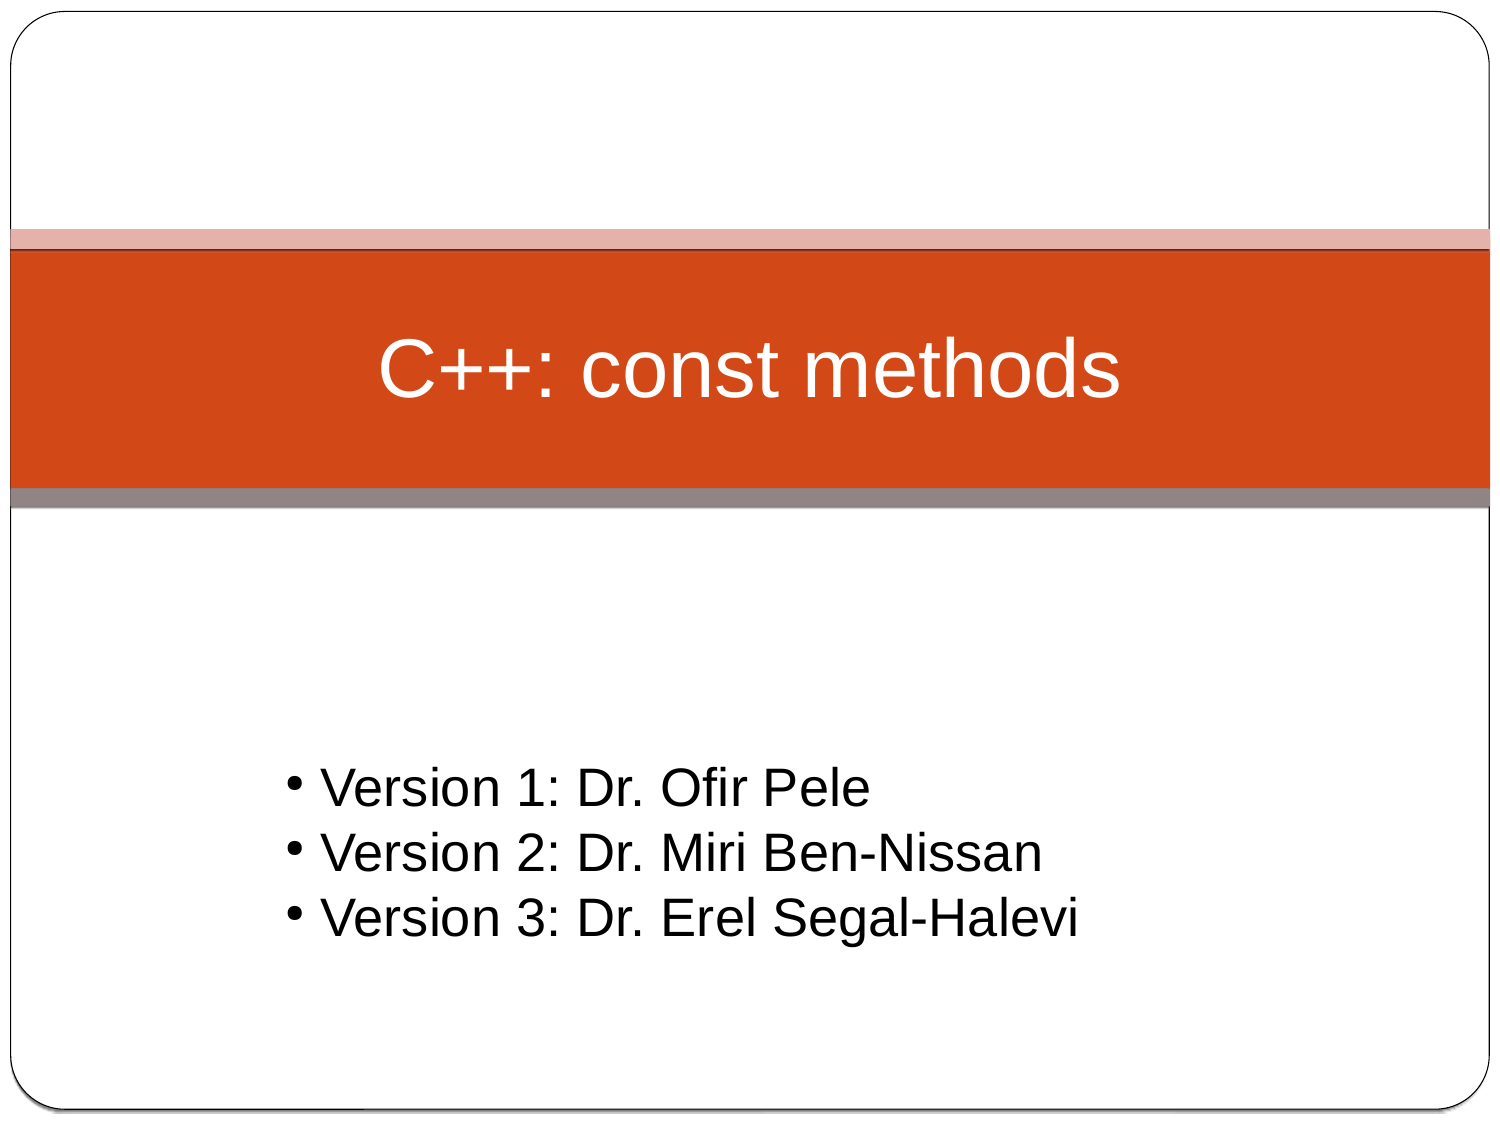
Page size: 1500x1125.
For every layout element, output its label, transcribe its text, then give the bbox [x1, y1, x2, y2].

title C++: const methods [75, 247, 1425, 489]
text_box Version 1: Dr. Ofir Pele Version 2: Dr. Miri Ben-Nissan Version 3: Dr. Erel Segal-Halevi [270, 680, 1321, 943]
